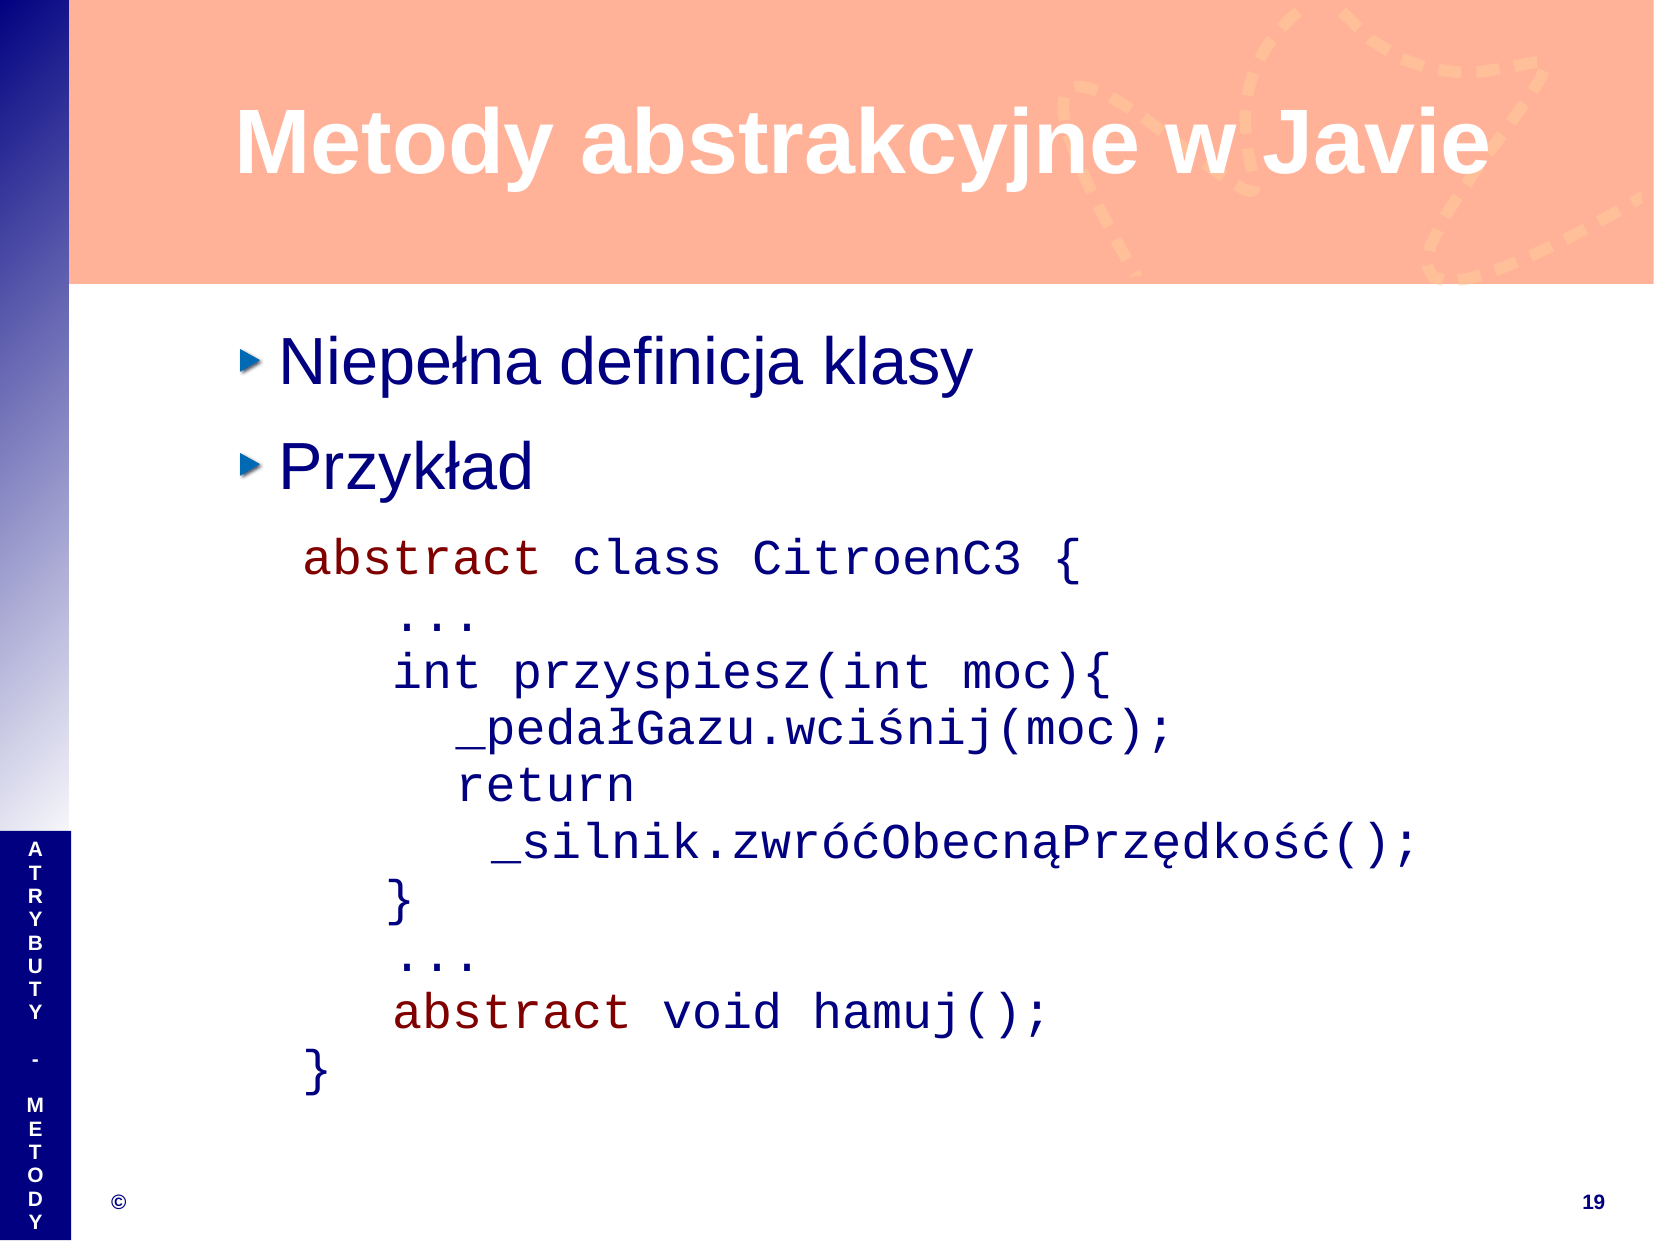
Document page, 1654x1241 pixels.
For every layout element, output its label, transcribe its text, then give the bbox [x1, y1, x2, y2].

text_box A T R Y B U T Y - M E T O D Y [0, 830, 71, 1241]
list Niepełna definicja klasy Przykład abstract class CitroenC3 { ... int przyspiesz(int moc){ _pedałGazu.wciśnij(moc); return _silnik.zwróćObecnąPrzędkość(); } ... abstract void hamuj(); } [207, 324, 1507, 1099]
title Metody abstrakcyjne w Javie [111, 37, 1617, 246]
